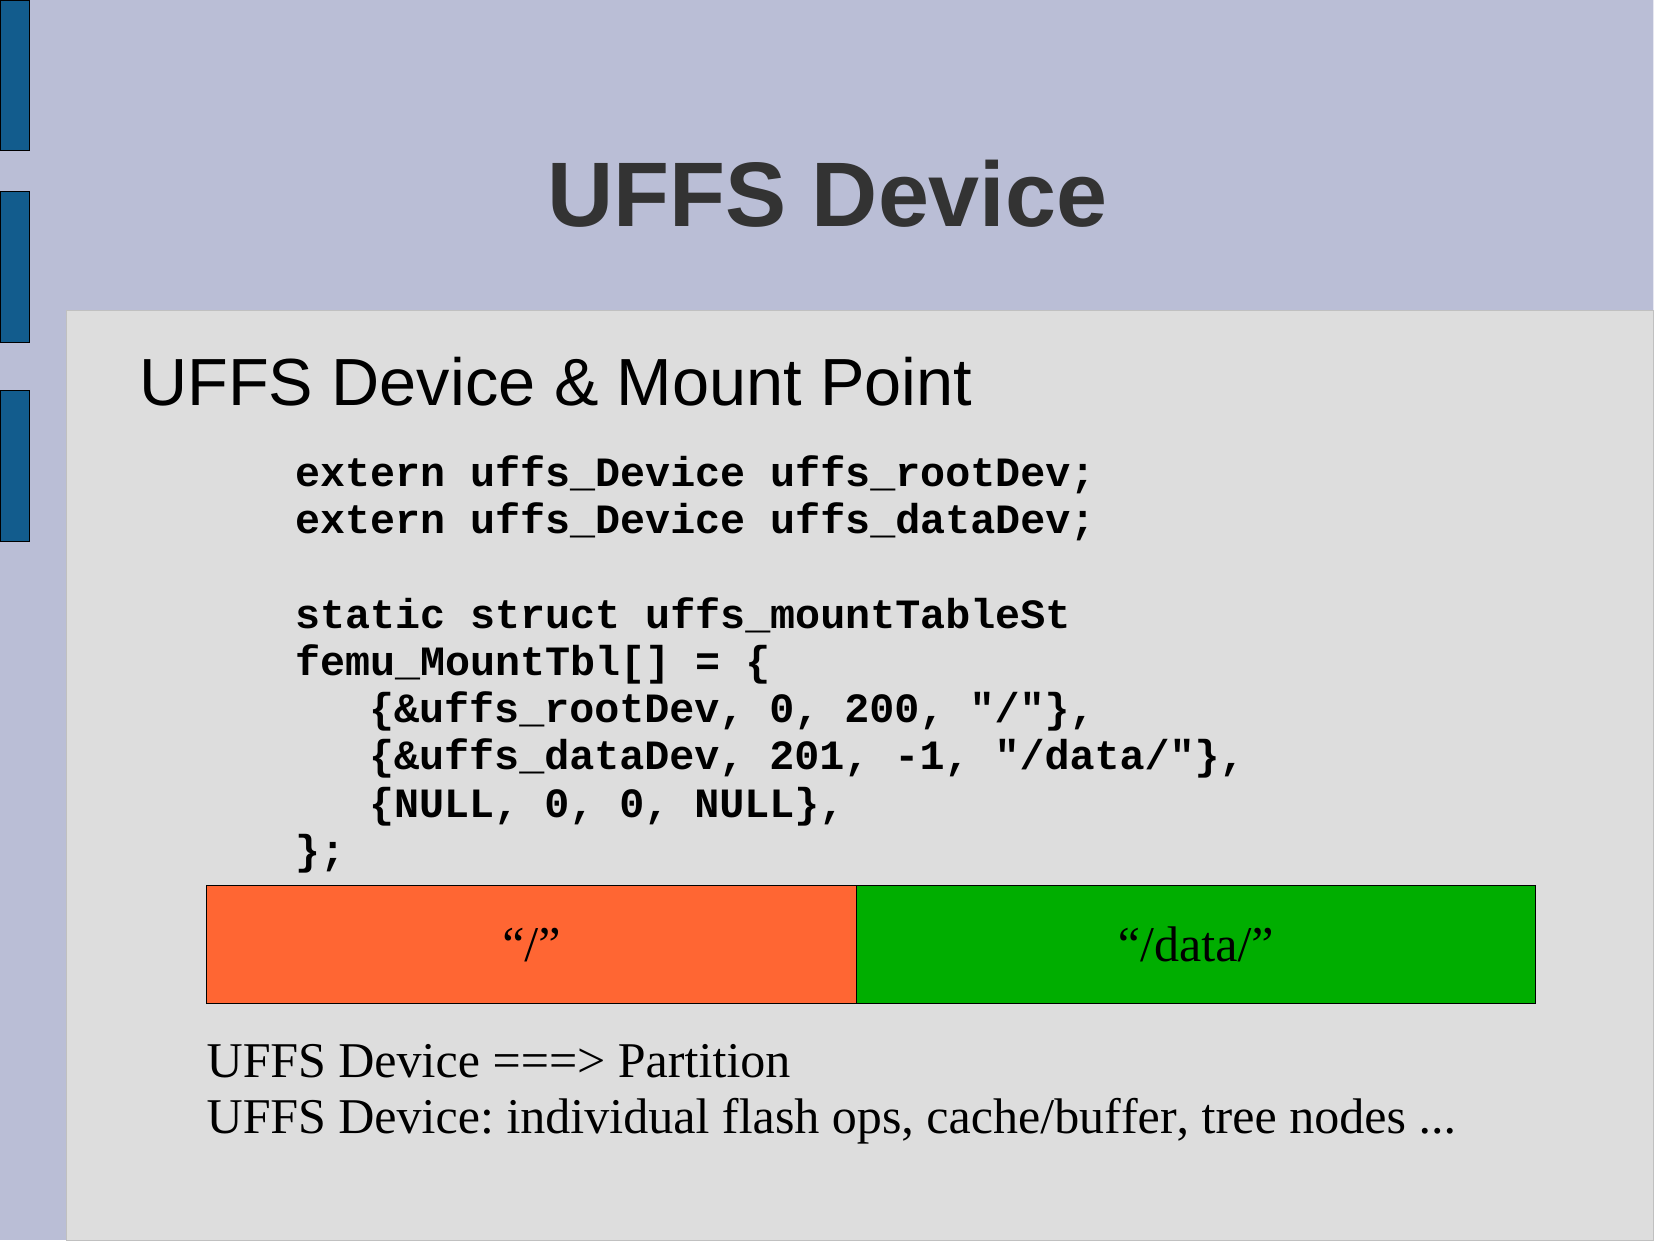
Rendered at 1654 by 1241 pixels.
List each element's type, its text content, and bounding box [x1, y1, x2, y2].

title UFFS Device [121, 91, 1534, 299]
list UFFS Device & Mount Point [121, 344, 1534, 1127]
text_box extern uffs_Device uffs_rootDev; extern uffs_Device uffs_dataDev; static struct uffs_mountTableSt femu_MountTbl[] = { {&uffs_rootDev, 0, 200, "/"}, {&uffs_dataDev, 201, -1, "/data/"}, {NULL, 0, 0, NULL}, }; [295, 451, 1359, 882]
text_box “/” [206, 885, 856, 1004]
text_box UFFS Device ===> Partition UFFS Device: individual flash ops, cache/buffer, tree nodes ... [206, 1033, 1536, 1182]
text_box “/data/” [856, 885, 1536, 1004]
